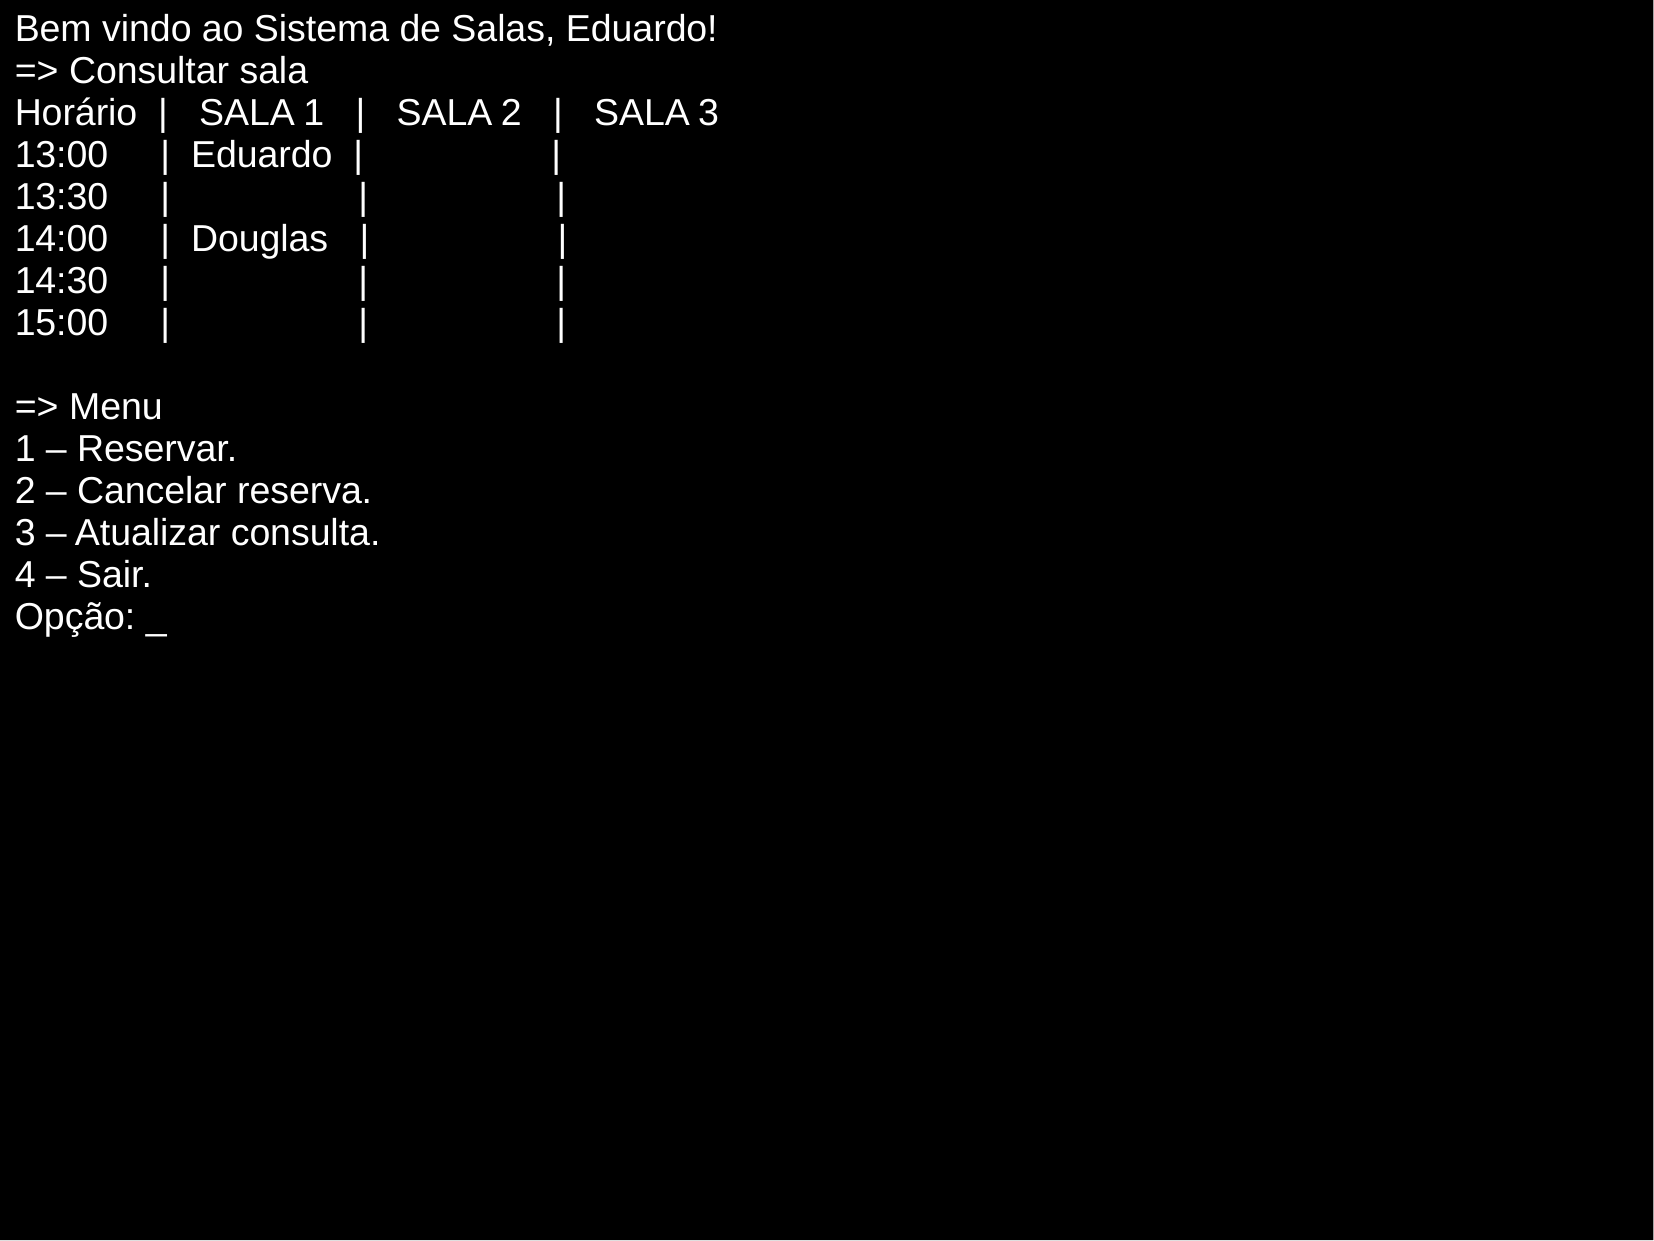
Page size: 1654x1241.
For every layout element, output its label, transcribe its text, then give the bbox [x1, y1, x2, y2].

text_box Bem vindo ao Sistema de Salas, Eduardo! => Consultar sala Horário | SALA 1 | SALA 2 | SALA 3 13:00 | Eduardo | | 13:30 | | | 14:00 | Douglas | | 14:30 | | | 15:00 | | | => Menu 1 – Reservar. 2 – Cancelar reserva. 3 – Atualizar consulta. 4 – Sair. Opção: _ [0, 0, 1654, 1241]
